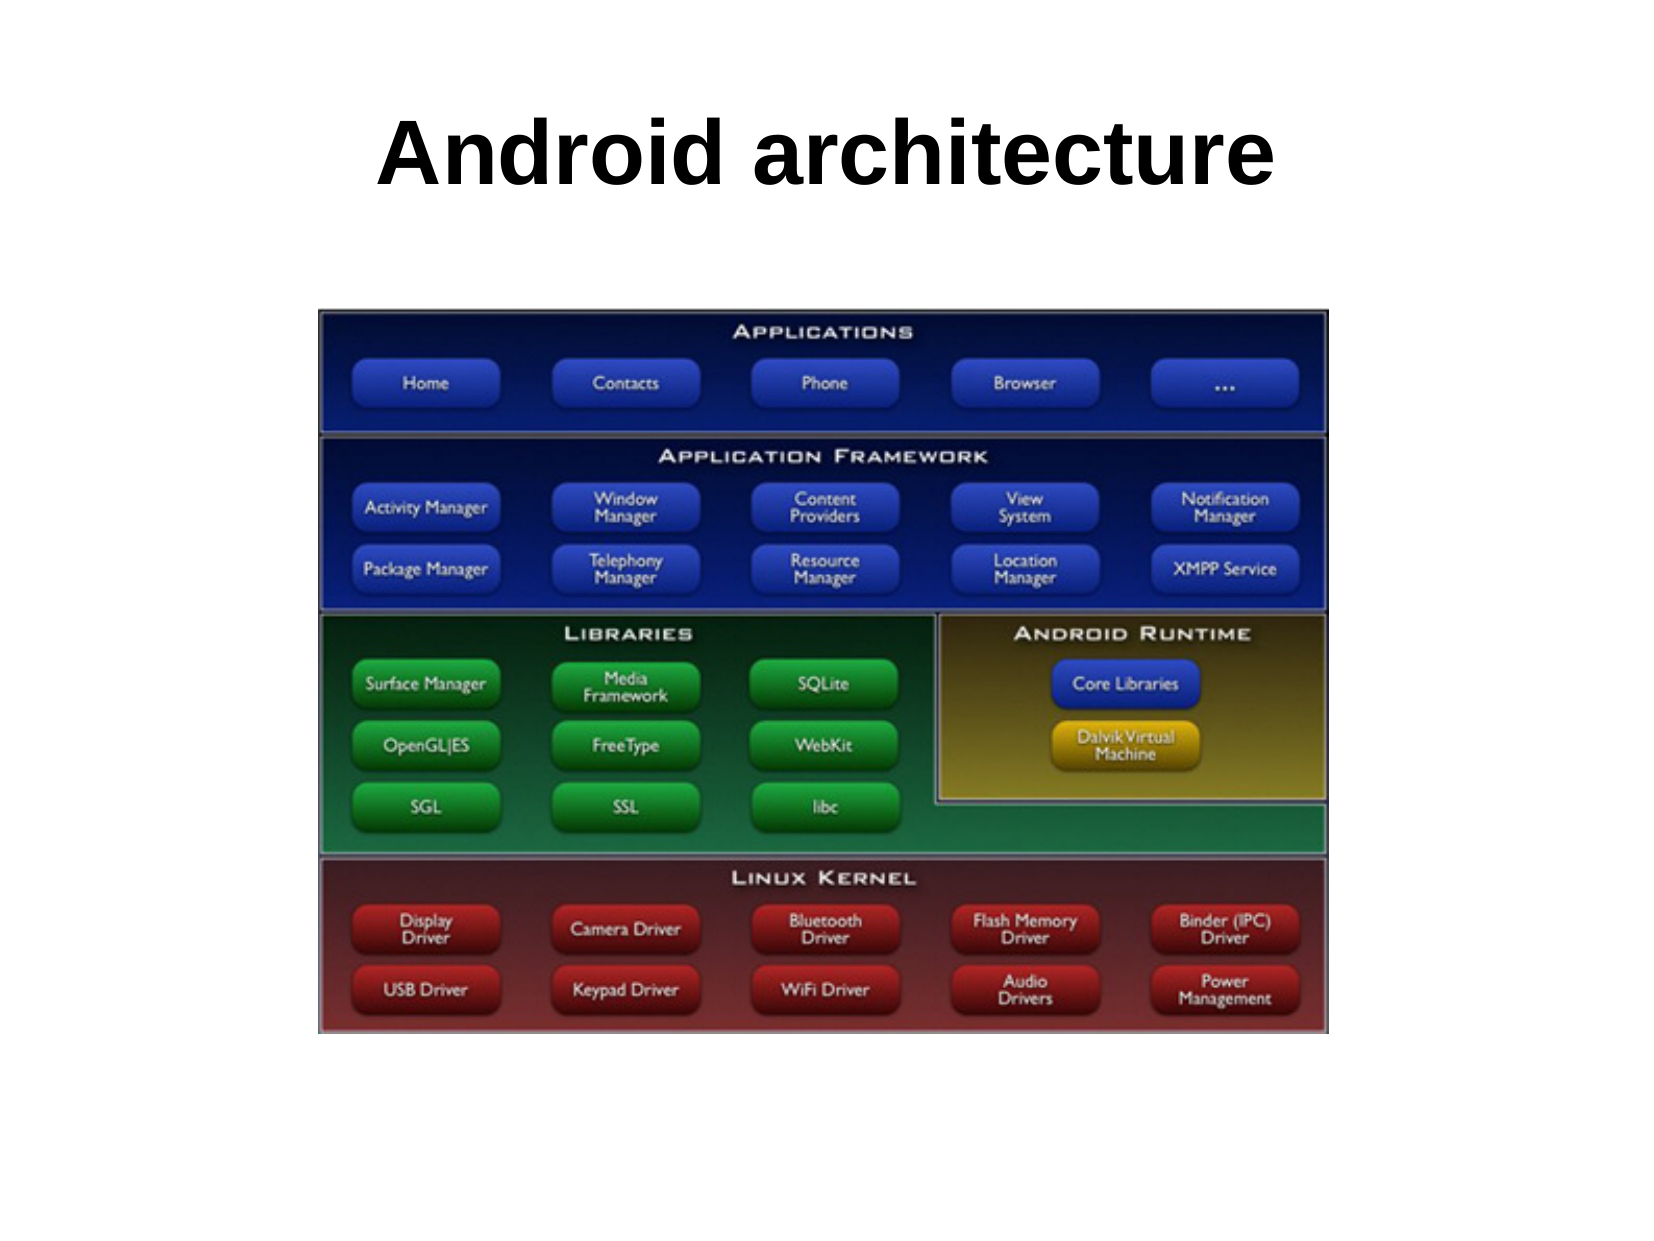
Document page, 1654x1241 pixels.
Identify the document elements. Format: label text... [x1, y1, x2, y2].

title Android architecture [82, 49, 1571, 257]
picture [318, 308, 1329, 1034]
